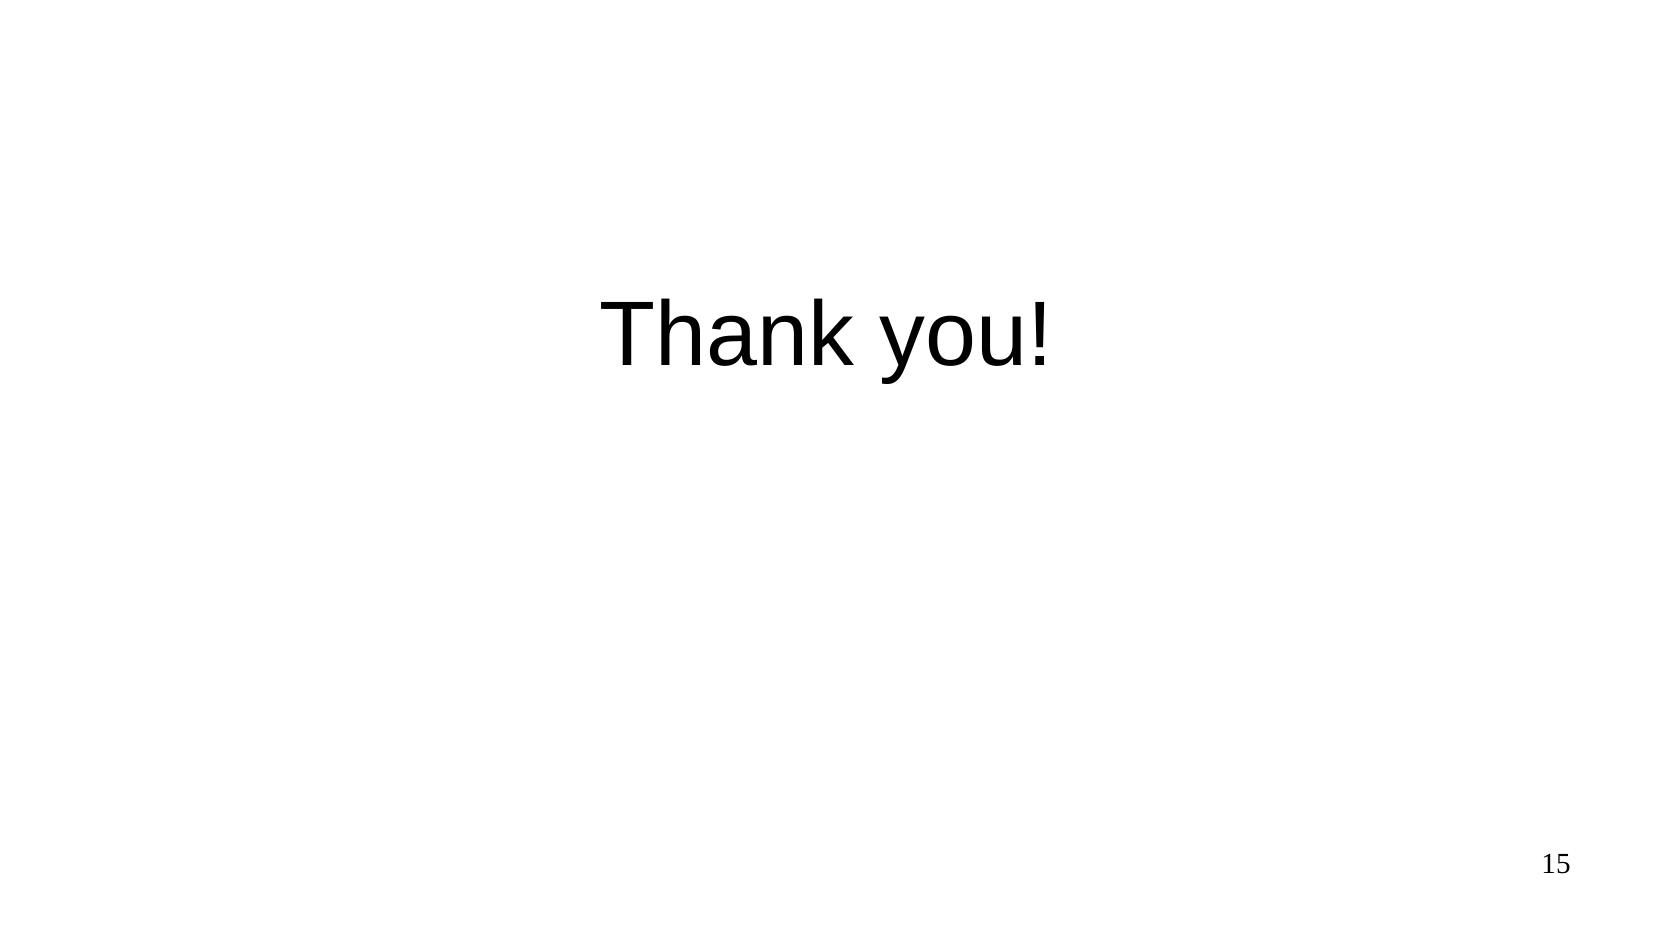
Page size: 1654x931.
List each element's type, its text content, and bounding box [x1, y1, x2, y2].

title Thank you! [82, 255, 1571, 411]
